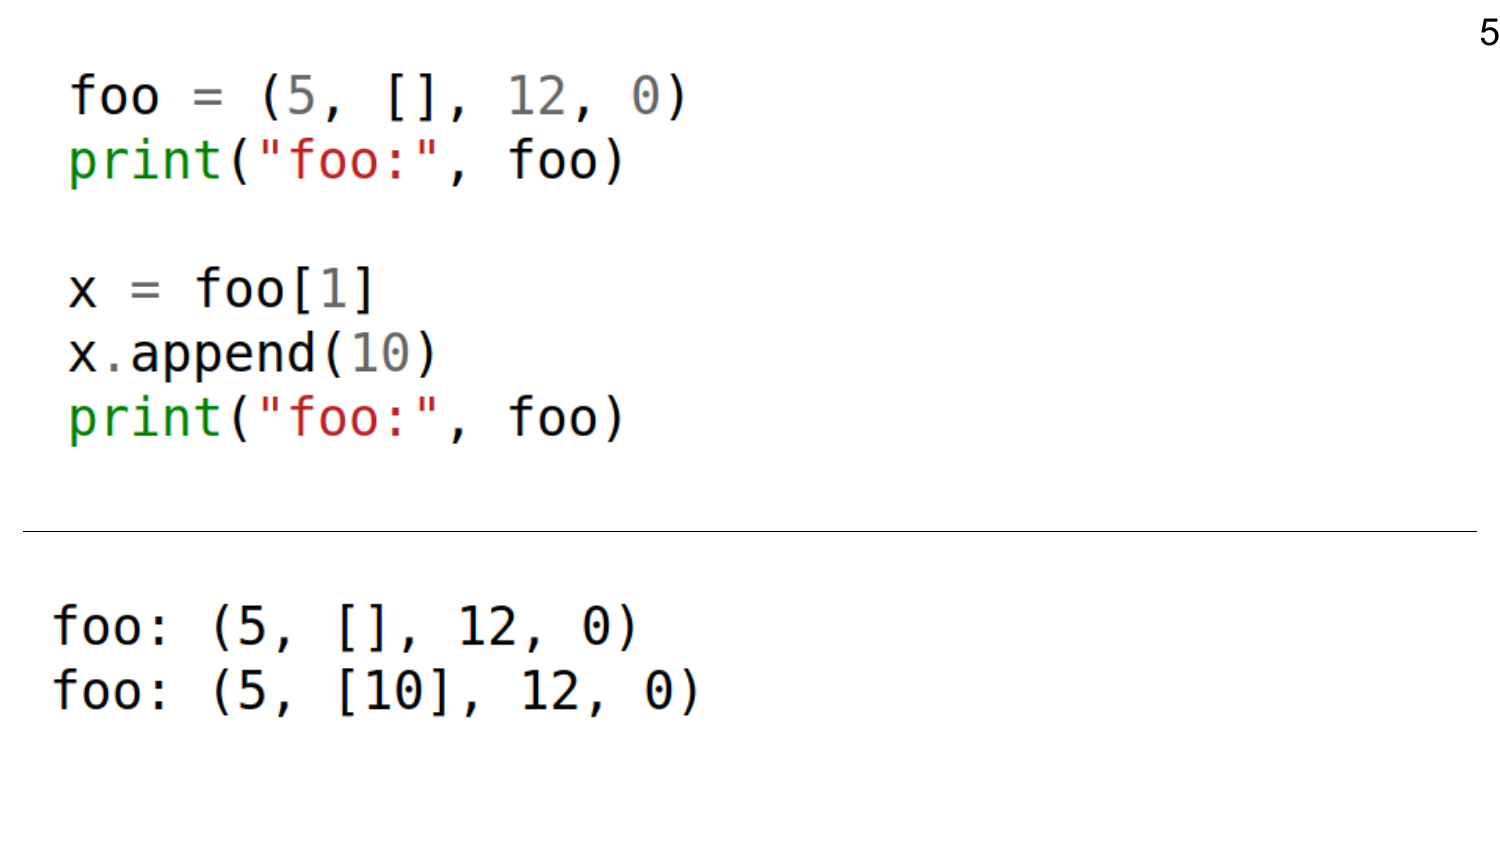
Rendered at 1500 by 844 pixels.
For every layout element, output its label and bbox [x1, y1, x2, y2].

picture [35, 587, 709, 733]
picture [59, 58, 699, 469]
